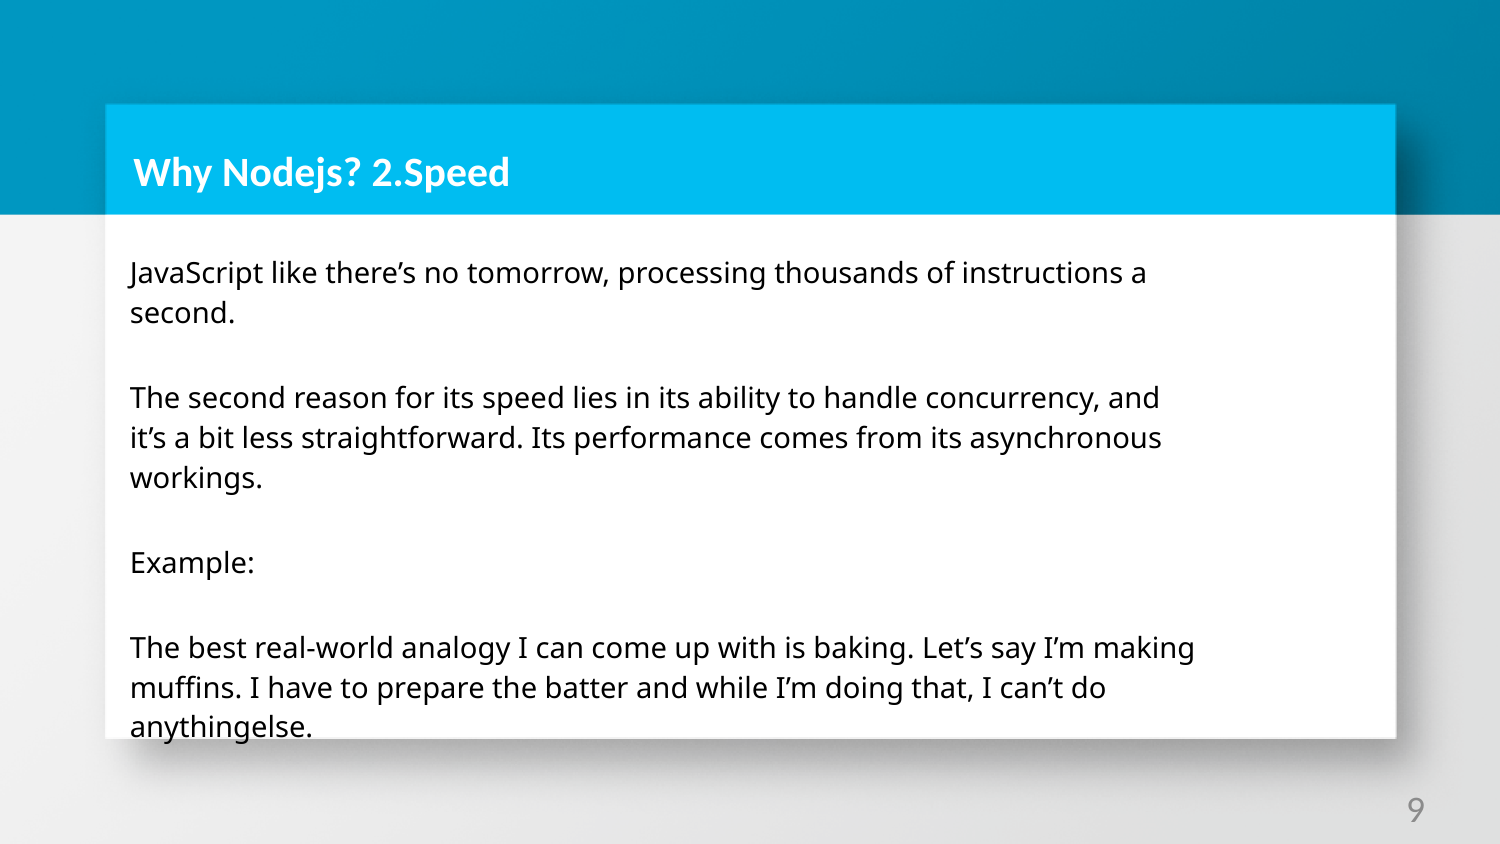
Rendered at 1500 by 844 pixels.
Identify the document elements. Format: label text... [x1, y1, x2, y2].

picture [0, 215, 1500, 844]
text_box JavaScript like there’s no tomorrow, processing thousands of instructions a second. The second reason for its speed lies in its ability to handle concurrency, and it’s a bit less straightforward. Its performance comes from its asynchronous workings. Example: The best real-world analogy I can come up with is baking. Let’s say I’m making muffins. I have to prepare the batter and while I’m doing that, I can’t do anythingelse. [115, 245, 1216, 687]
title Why Nodejs? 2.Speed [131, 142, 901, 196]
